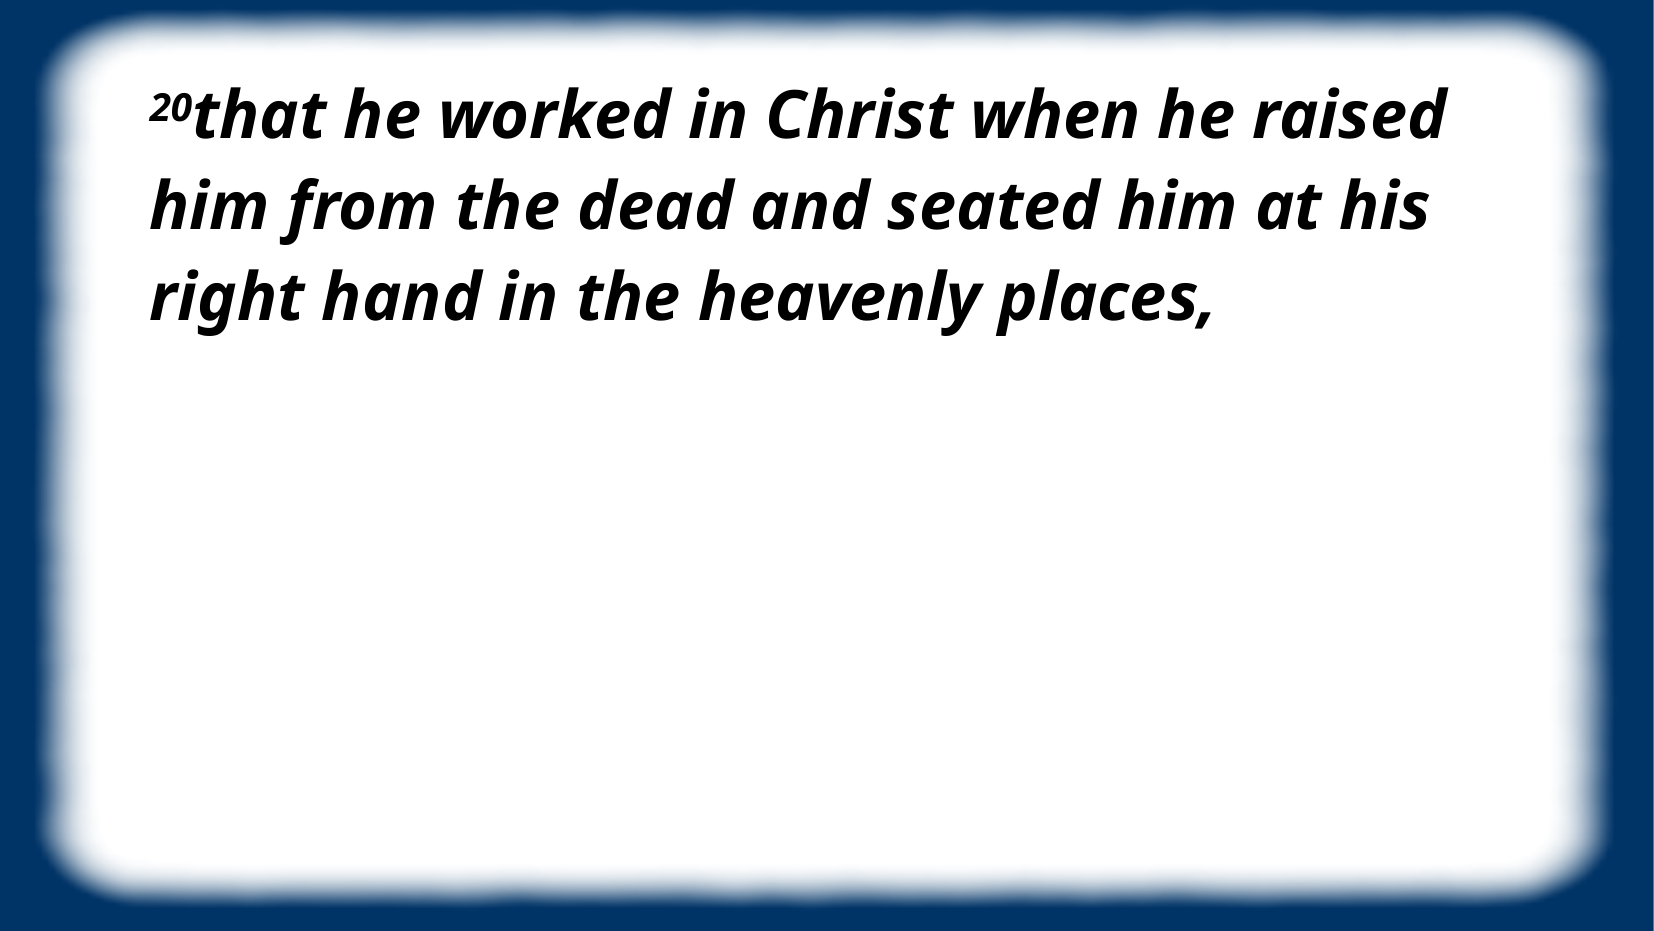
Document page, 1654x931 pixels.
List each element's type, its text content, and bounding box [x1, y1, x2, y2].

text_box 20that he worked in Christ when he raised him from the dead and seated him at his right hand in the heavenly places, [135, 60, 1531, 342]
picture [0, 0, 1654, 931]
